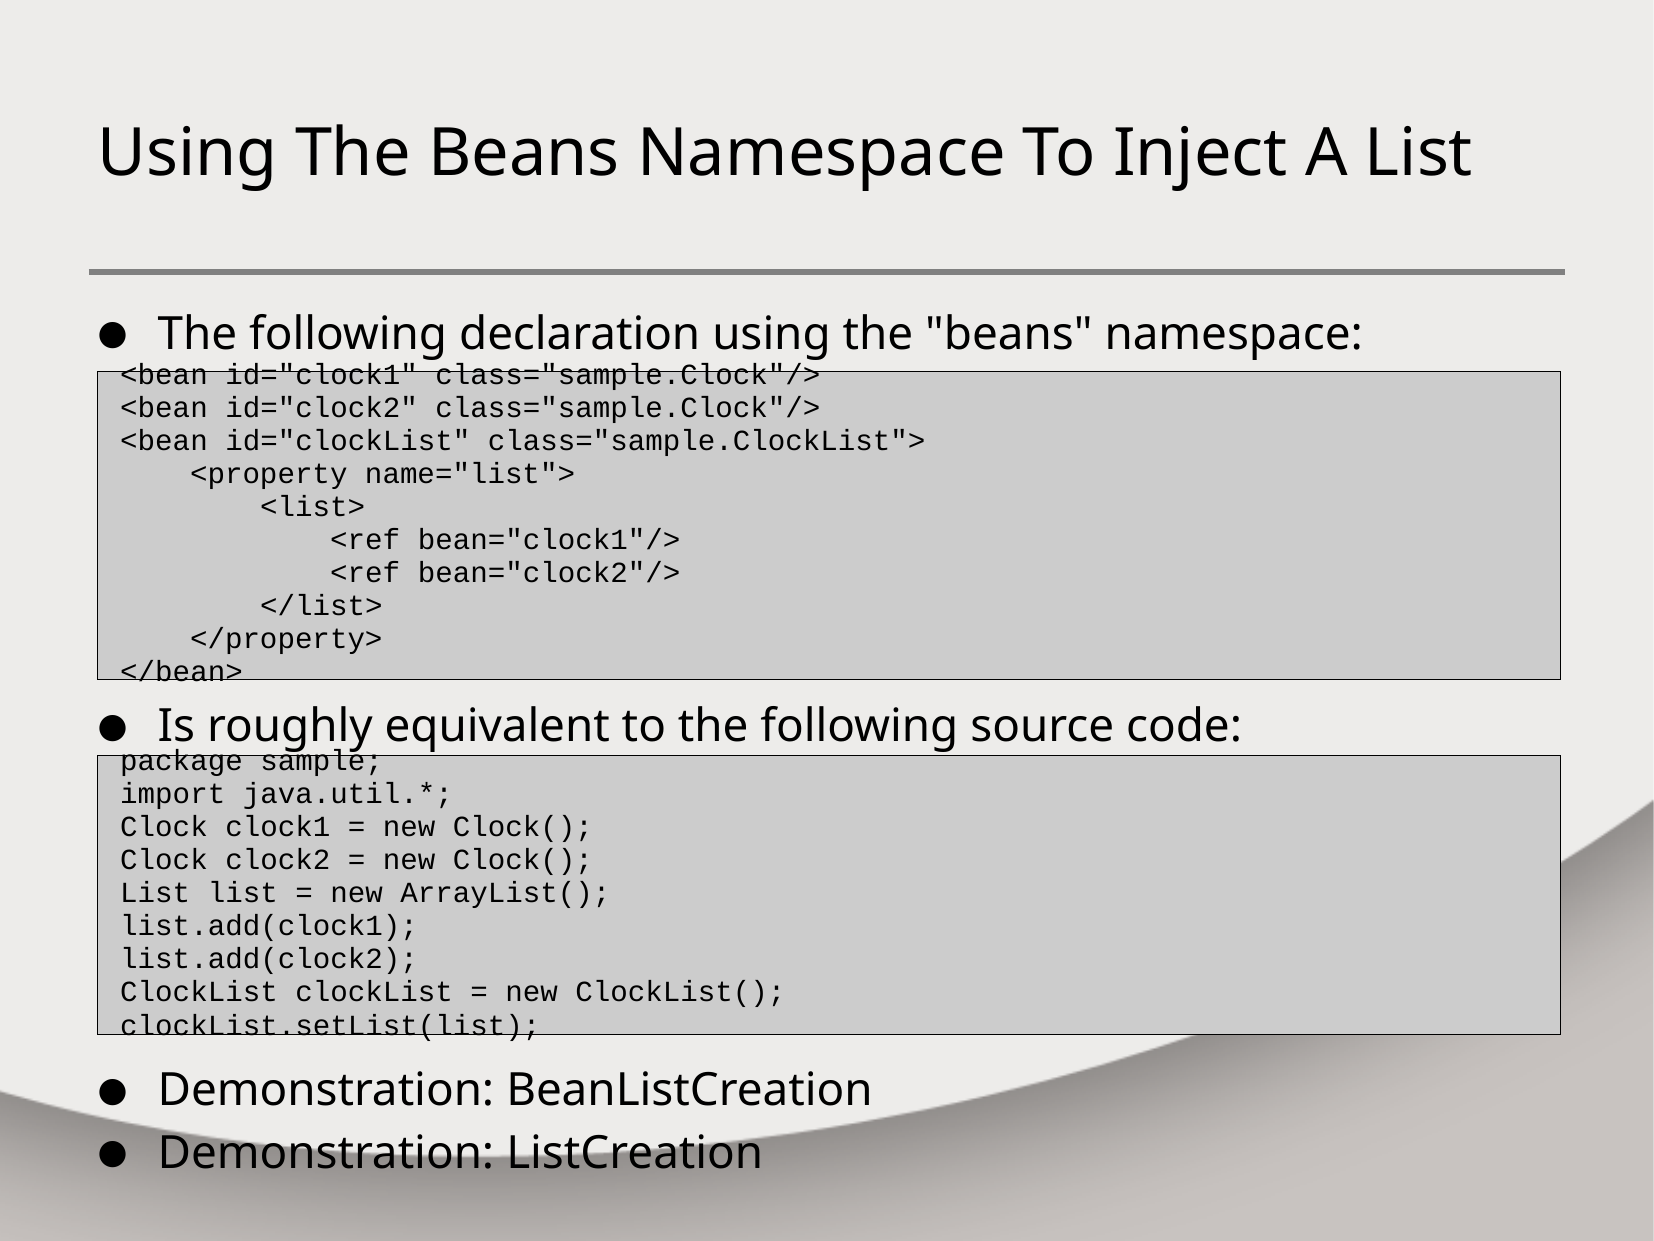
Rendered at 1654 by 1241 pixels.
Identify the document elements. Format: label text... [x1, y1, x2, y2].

list The following declaration using the "beans" namespace: Is roughly equivalent to the following source code: Demonstration: BeanListCreation Demonstration: ListCreation [97, 300, 1561, 1163]
picture [0, 0, 1654, 1241]
title Using The Beans Namespace To Inject A List [97, 75, 1561, 226]
